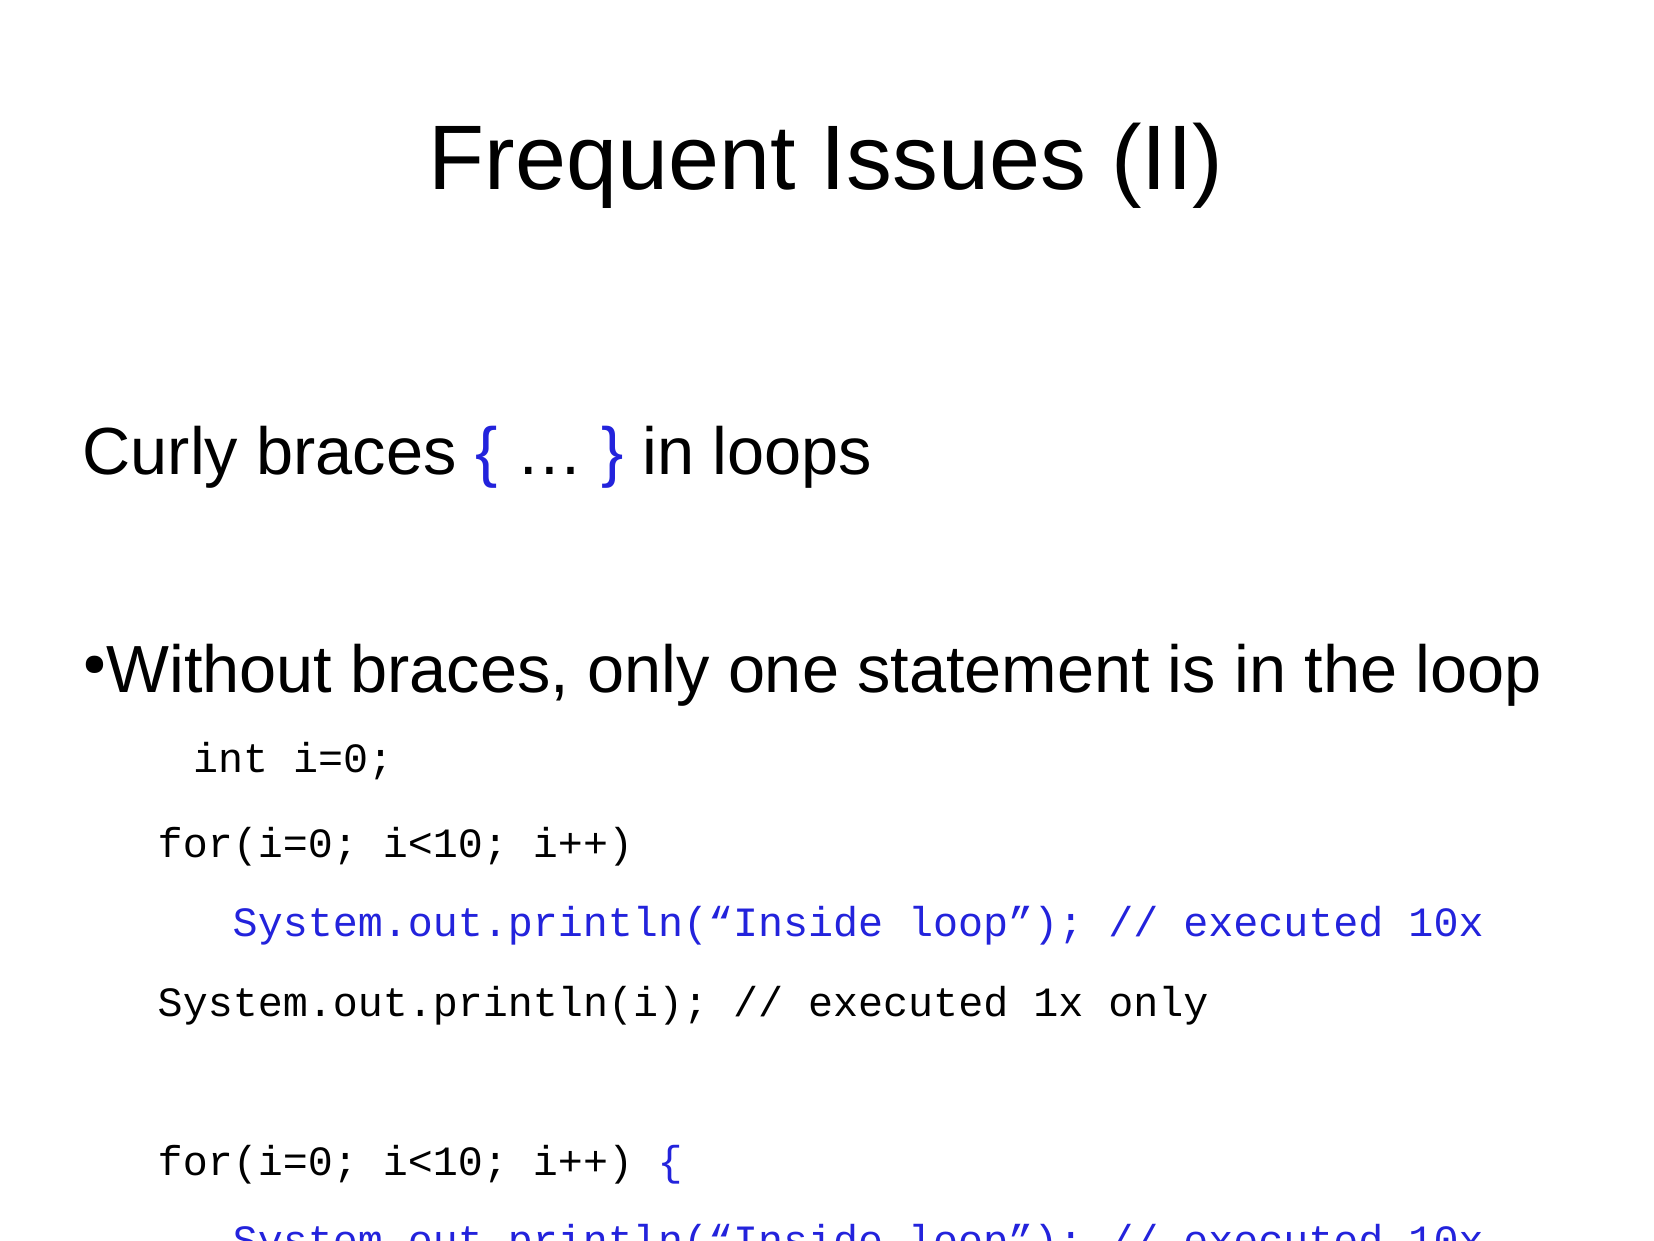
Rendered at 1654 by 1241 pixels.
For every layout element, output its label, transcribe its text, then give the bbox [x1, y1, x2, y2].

subtitle Curly braces { … } in loops Without braces, only one statement is in the loop int i=0; for(i=0; i<10; i++) System.out.println(“Inside loop”); // executed 10x System.out.println(i); // executed 1x only for(i=0; i<10; i++) { System.out.println(“Inside loop”); // executed 10x System.out.println(i); // executed 10x } Similarly for if / else blocks... [82, 250, 1571, 1211]
title Frequent Issues (II) [82, 56, 1571, 250]
